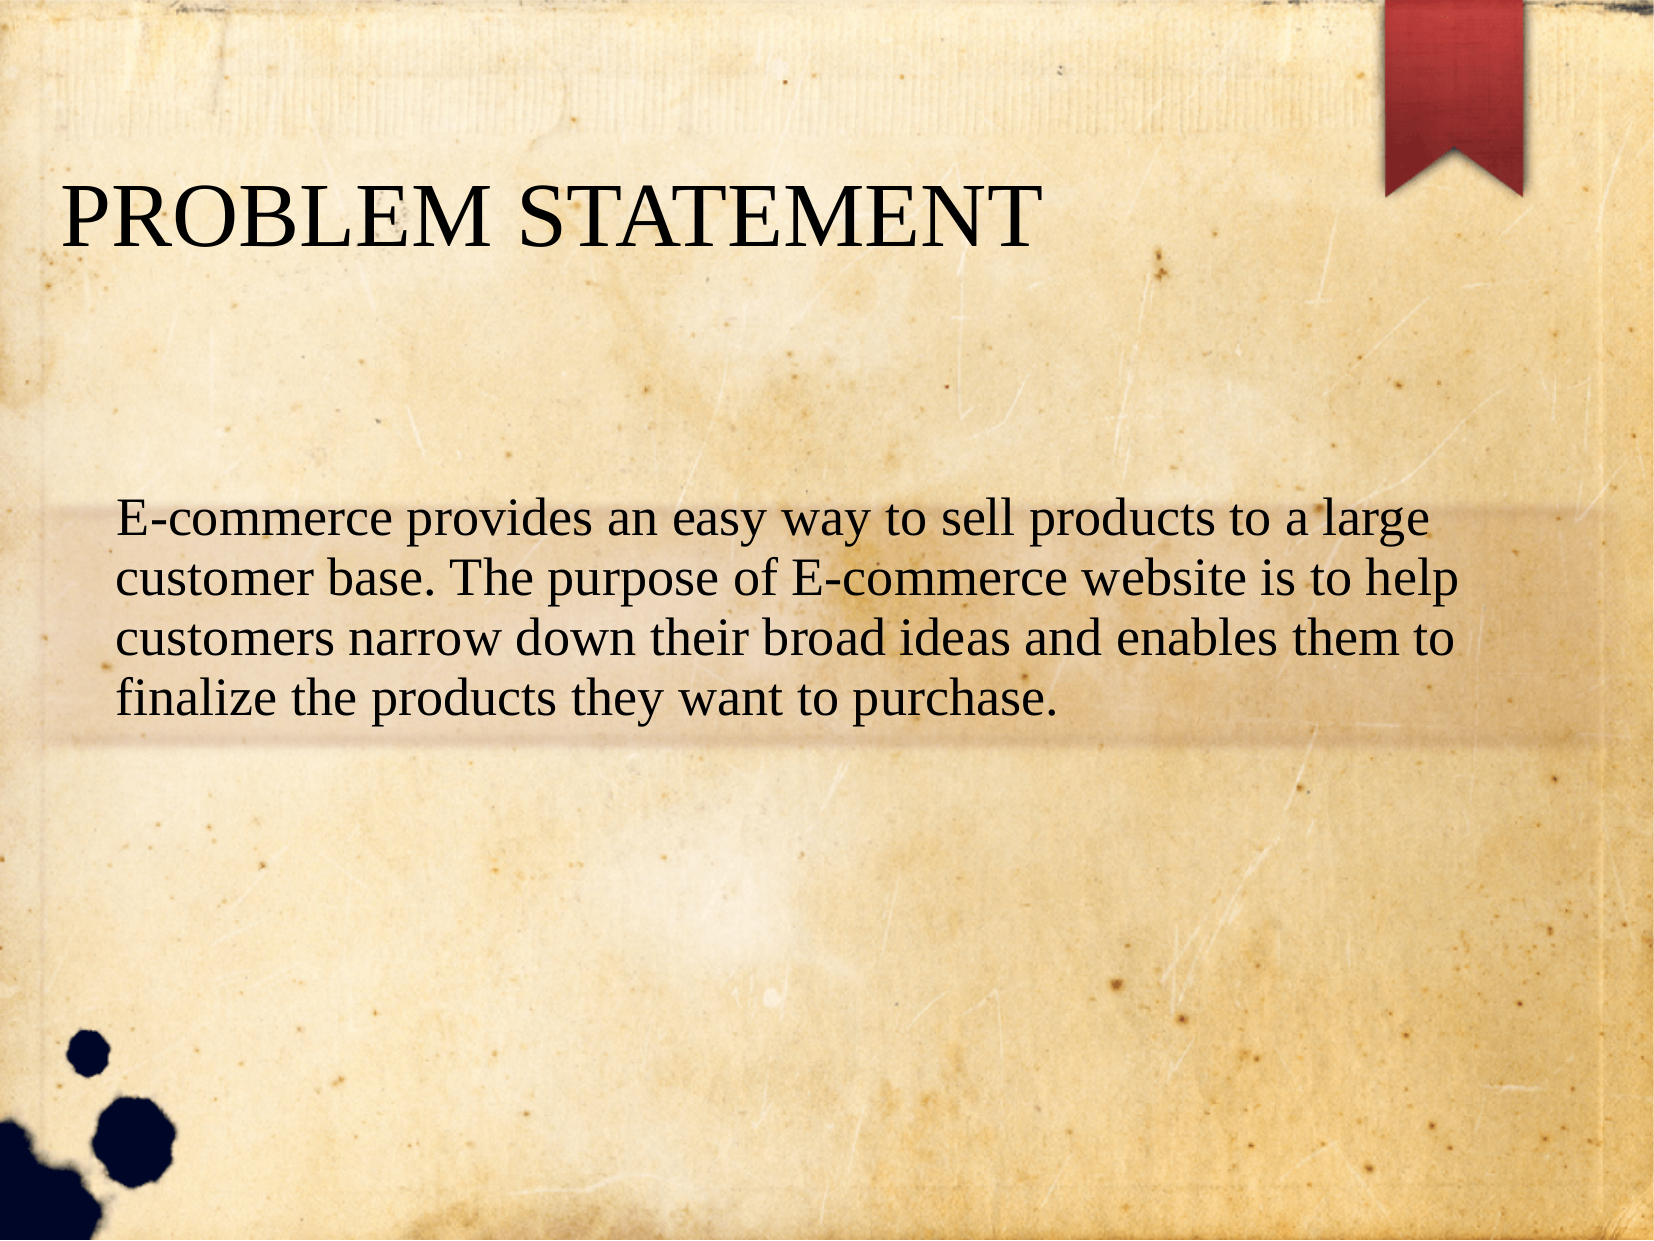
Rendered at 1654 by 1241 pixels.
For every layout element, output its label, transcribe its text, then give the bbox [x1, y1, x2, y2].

text_box E-commerce provides an easy way to sell products to a large customer base. The purpose of E-commerce website is to help customers narrow down their broad ideas and enables them to finalize the products they want to purchase. [44, 487, 1500, 1088]
text_box PROBLEM STATEMENT [37, 112, 1526, 320]
picture [0, 0, 1654, 1240]
